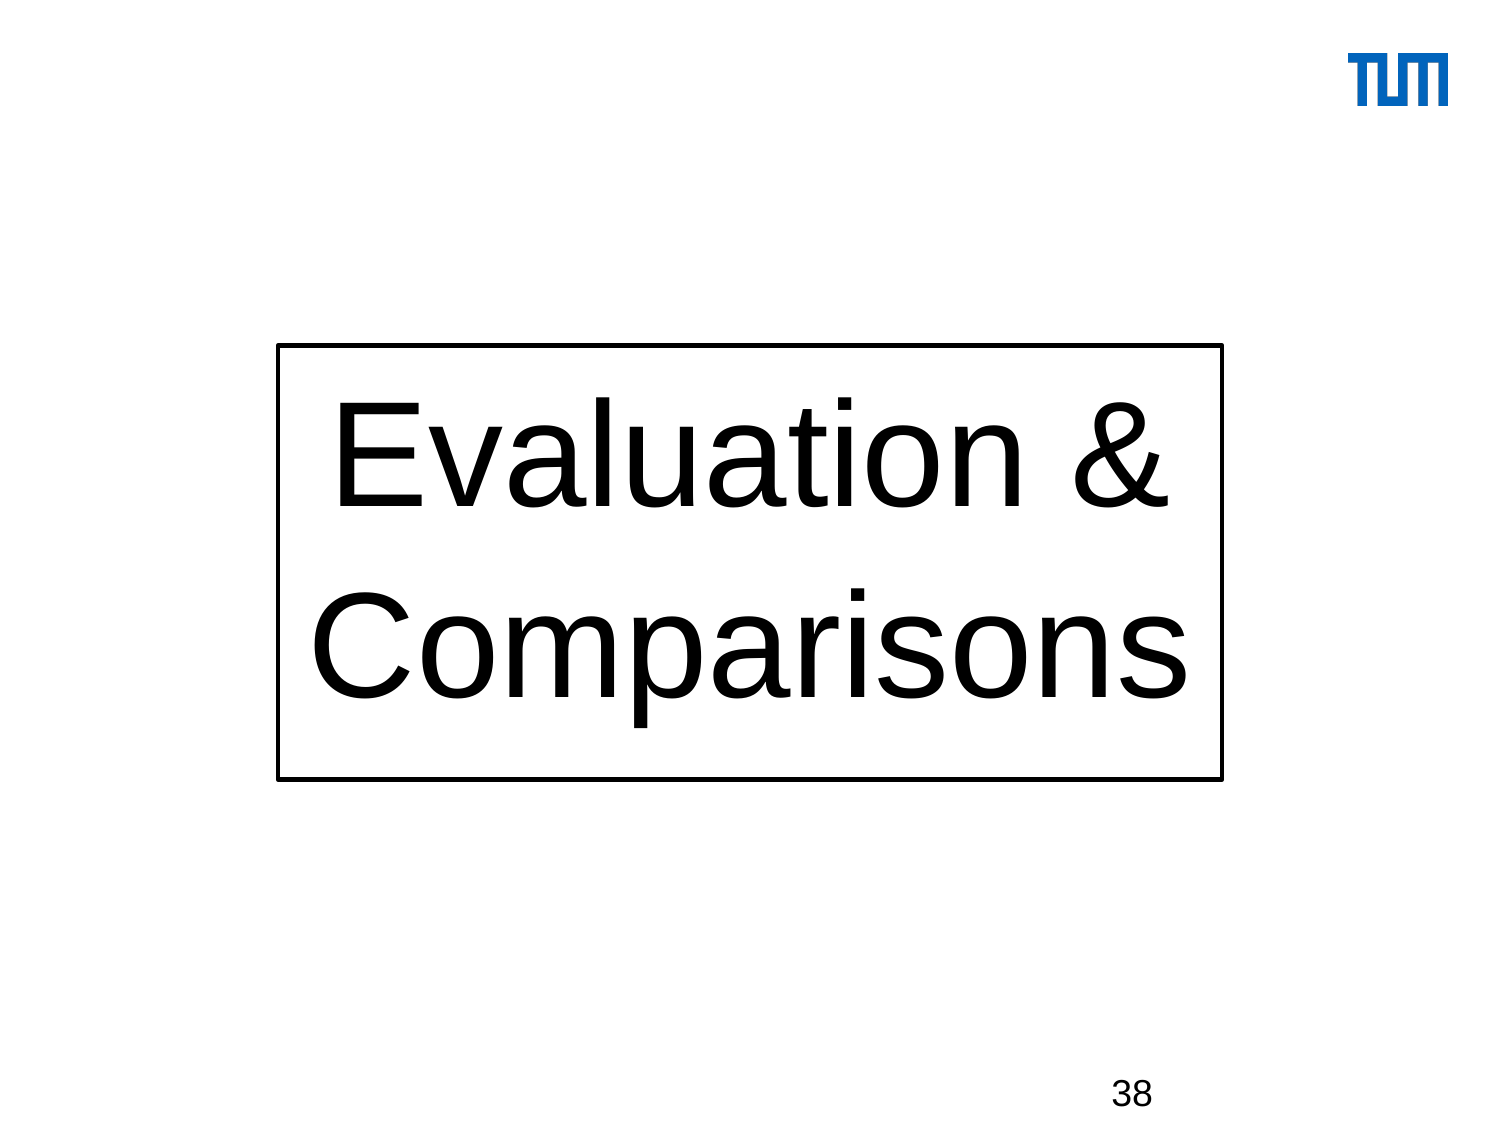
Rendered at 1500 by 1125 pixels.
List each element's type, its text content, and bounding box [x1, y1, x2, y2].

text_box <number> [1111, 1061, 1448, 1122]
picture [1348, 53, 1448, 106]
text_box Evaluation & Comparisons [277, 345, 1222, 780]
